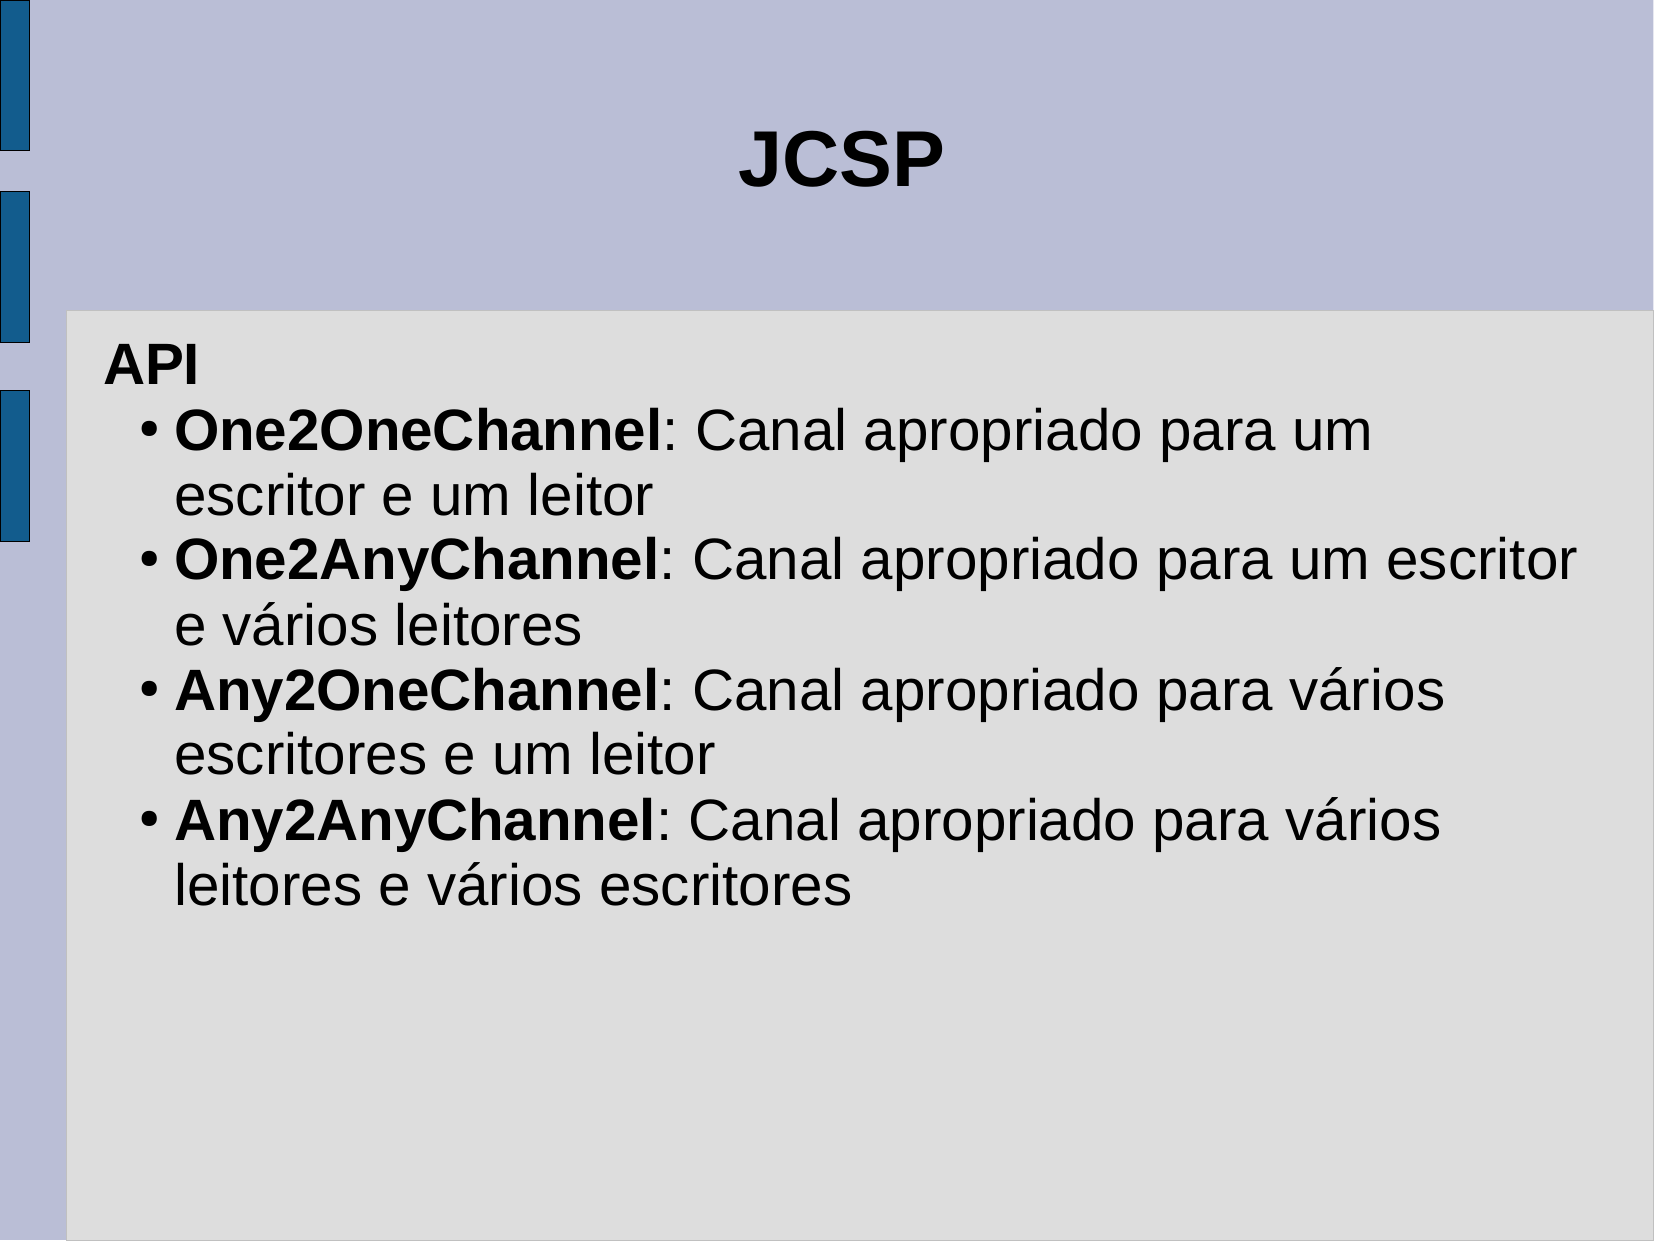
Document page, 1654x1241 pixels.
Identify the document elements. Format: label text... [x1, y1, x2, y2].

text_box API One2OneChannel: Canal apropriado para um escritor e um leitor One2AnyChannel: Canal apropriado para um escritor e vários leitores Any2OneChannel: Canal apropriado para vários escritores e um leitor Any2AnyChannel: Canal apropriado para vários leitores e vários escritores [88, 324, 1595, 1182]
text_box JCSP [29, 41, 1654, 278]
